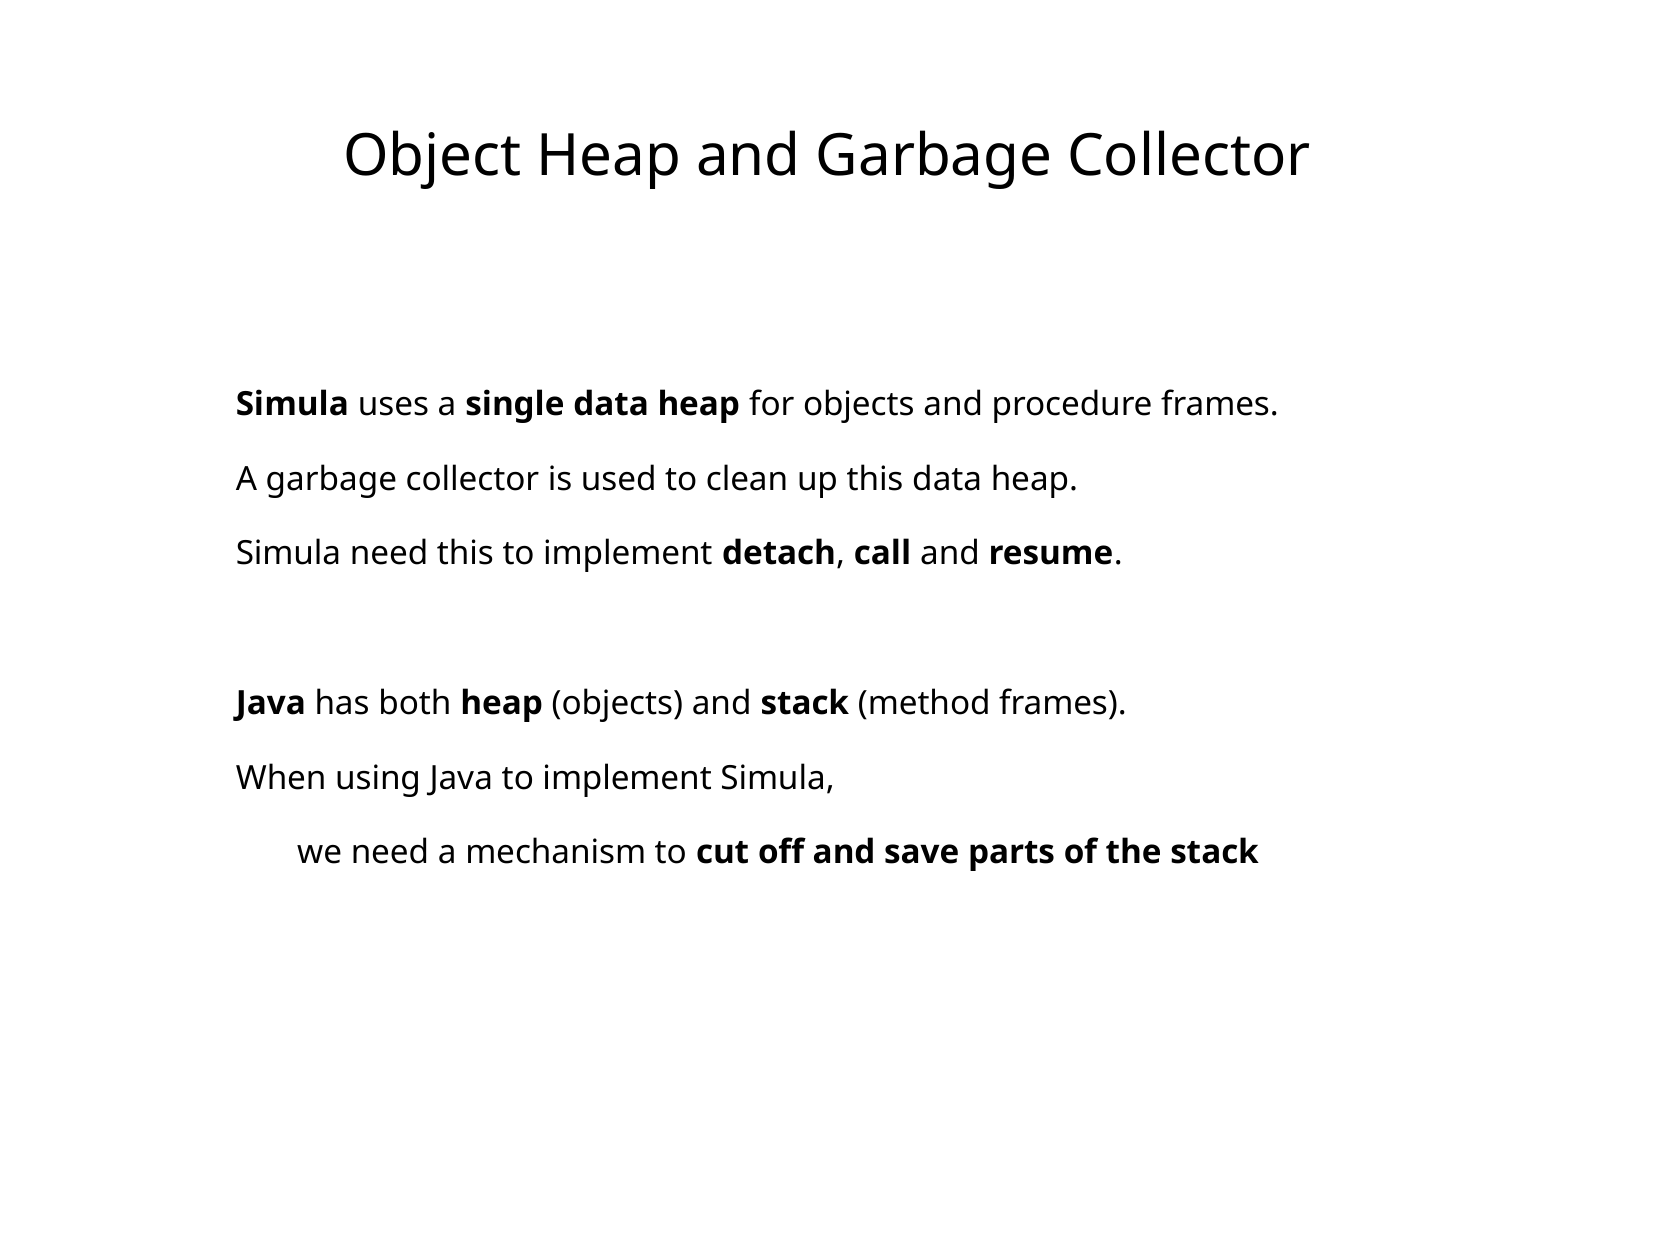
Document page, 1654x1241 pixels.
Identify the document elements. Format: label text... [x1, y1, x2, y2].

list Simula uses a single data heap for objects and procedure frames. A garbage collector is used to clean up this data heap. Simula need this to implement detach, call and resume. Java has both heap (objects) and stack (method frames). When using Java to implement Simula, we need a mechanism to cut off and save parts of the stack [165, 380, 1418, 946]
title Object Heap and Garbage Collector [82, 49, 1571, 257]
